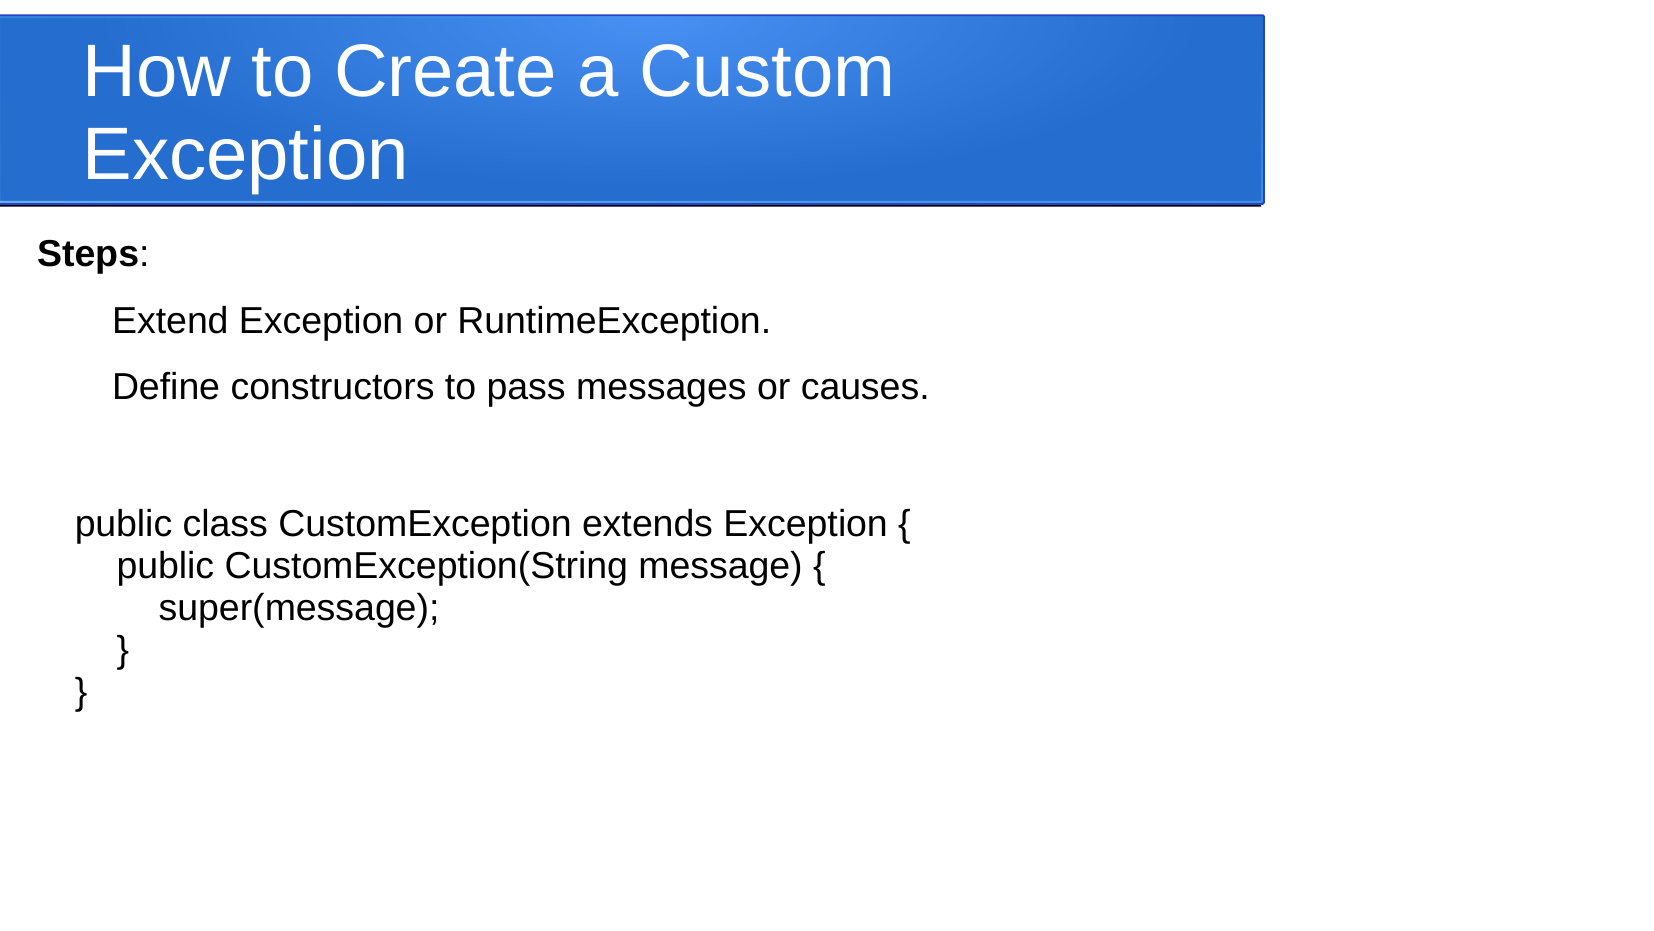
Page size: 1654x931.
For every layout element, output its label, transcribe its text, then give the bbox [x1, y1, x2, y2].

text_box public class CustomException extends Exception { public CustomException(String message) { super(message); } } [60, 495, 926, 721]
title How to Create a Custom Exception [82, 29, 1235, 196]
text_box Steps: Extend Exception or RuntimeException. Define constructors to pass messages or causes. [22, 225, 961, 464]
